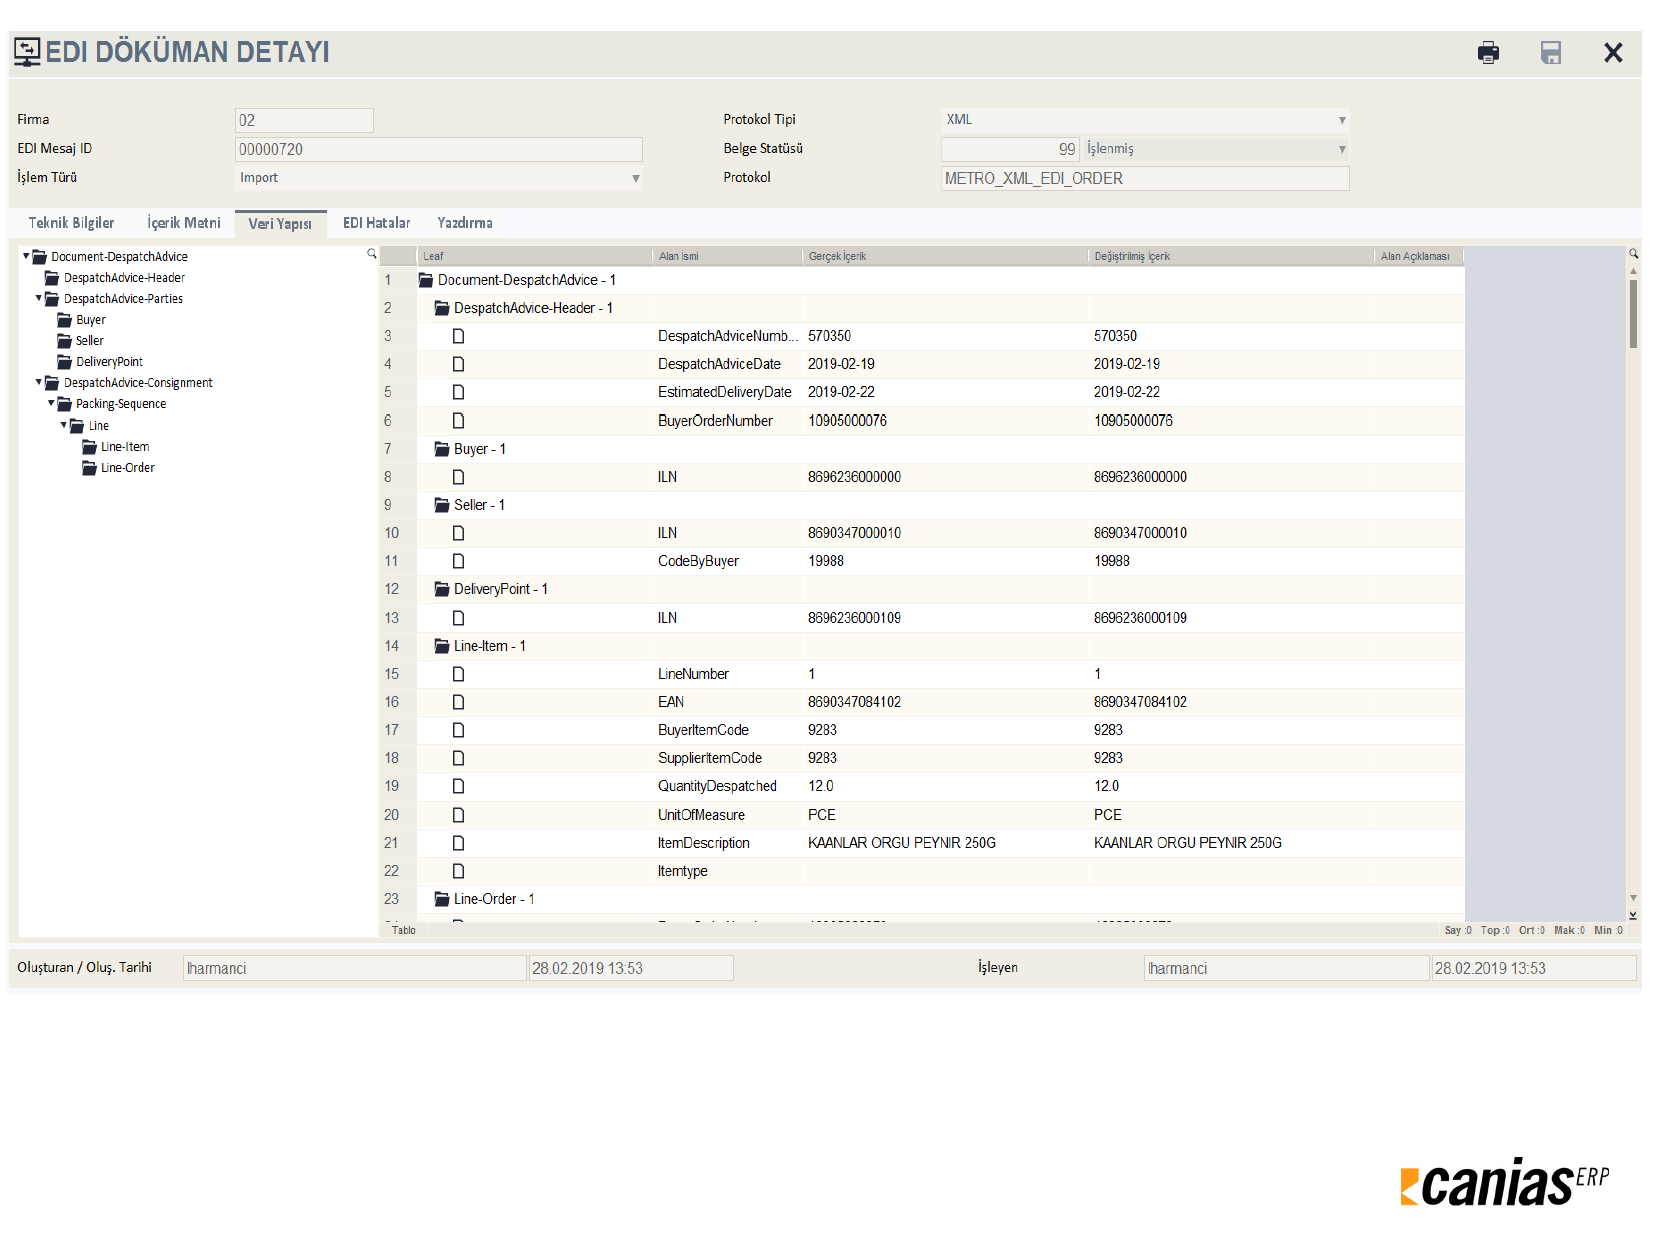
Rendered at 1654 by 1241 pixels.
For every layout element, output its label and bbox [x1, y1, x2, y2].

picture [7, 31, 1642, 993]
picture [1375, 1139, 1635, 1223]
